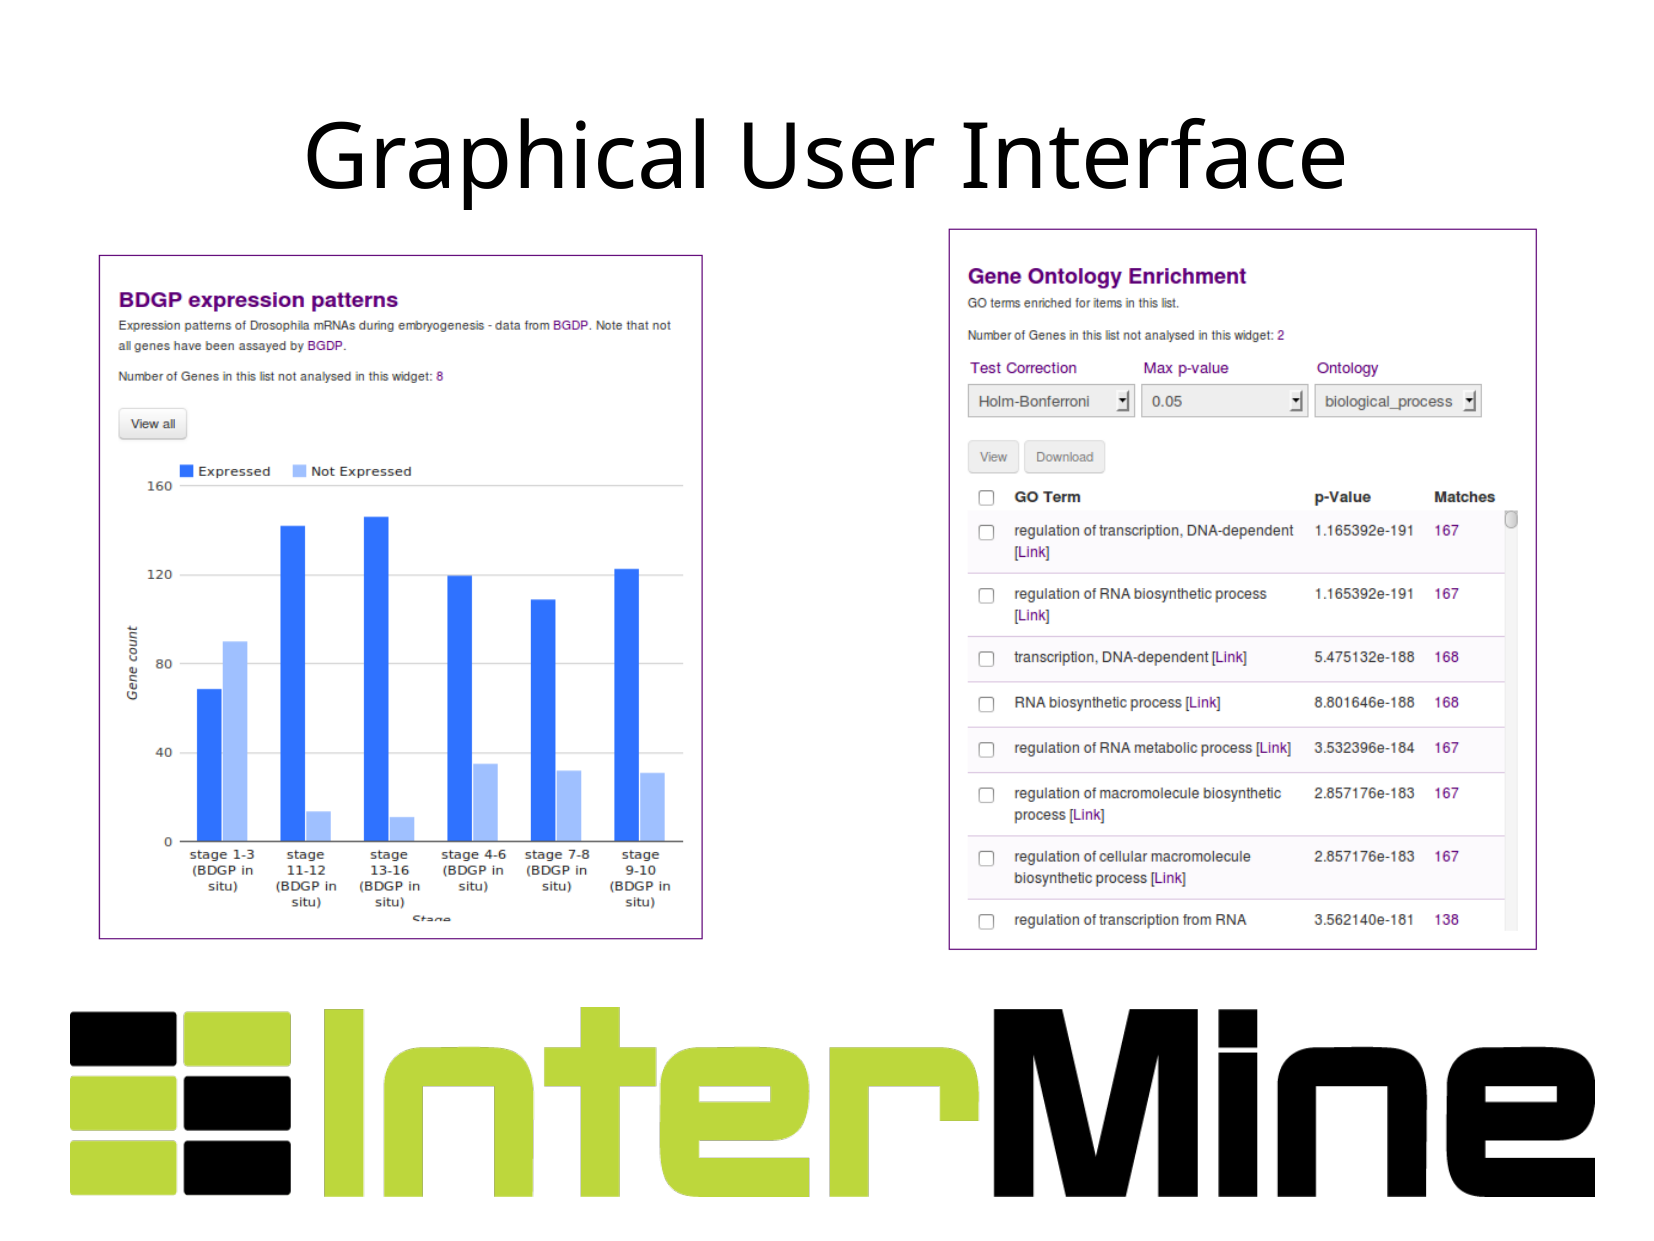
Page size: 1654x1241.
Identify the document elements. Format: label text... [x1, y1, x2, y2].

title Graphical User Interface [82, 49, 1571, 257]
picture [944, 224, 1543, 956]
picture [94, 247, 709, 945]
picture [70, 1007, 1595, 1197]
